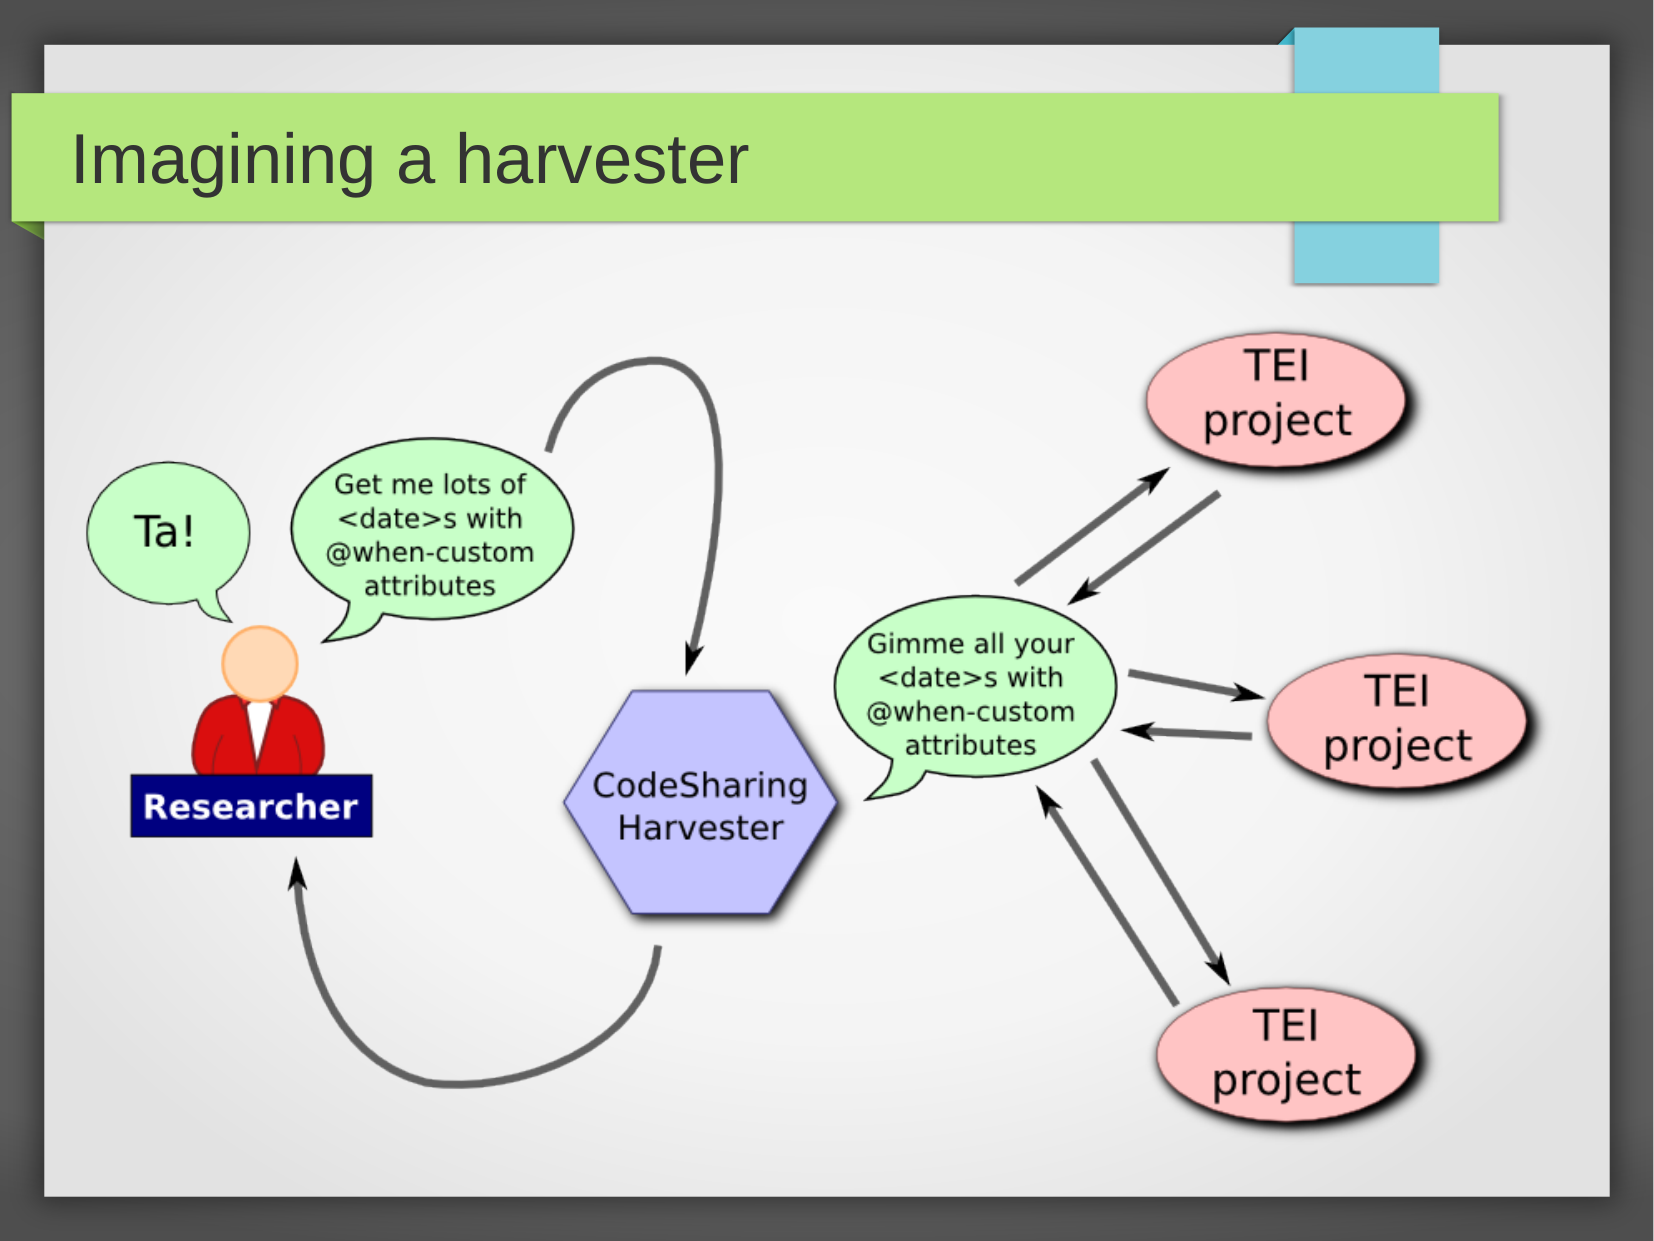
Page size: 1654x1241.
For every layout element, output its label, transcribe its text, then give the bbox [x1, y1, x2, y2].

picture [0, 0, 1654, 1241]
title Imagining a harvester [70, 106, 1229, 213]
